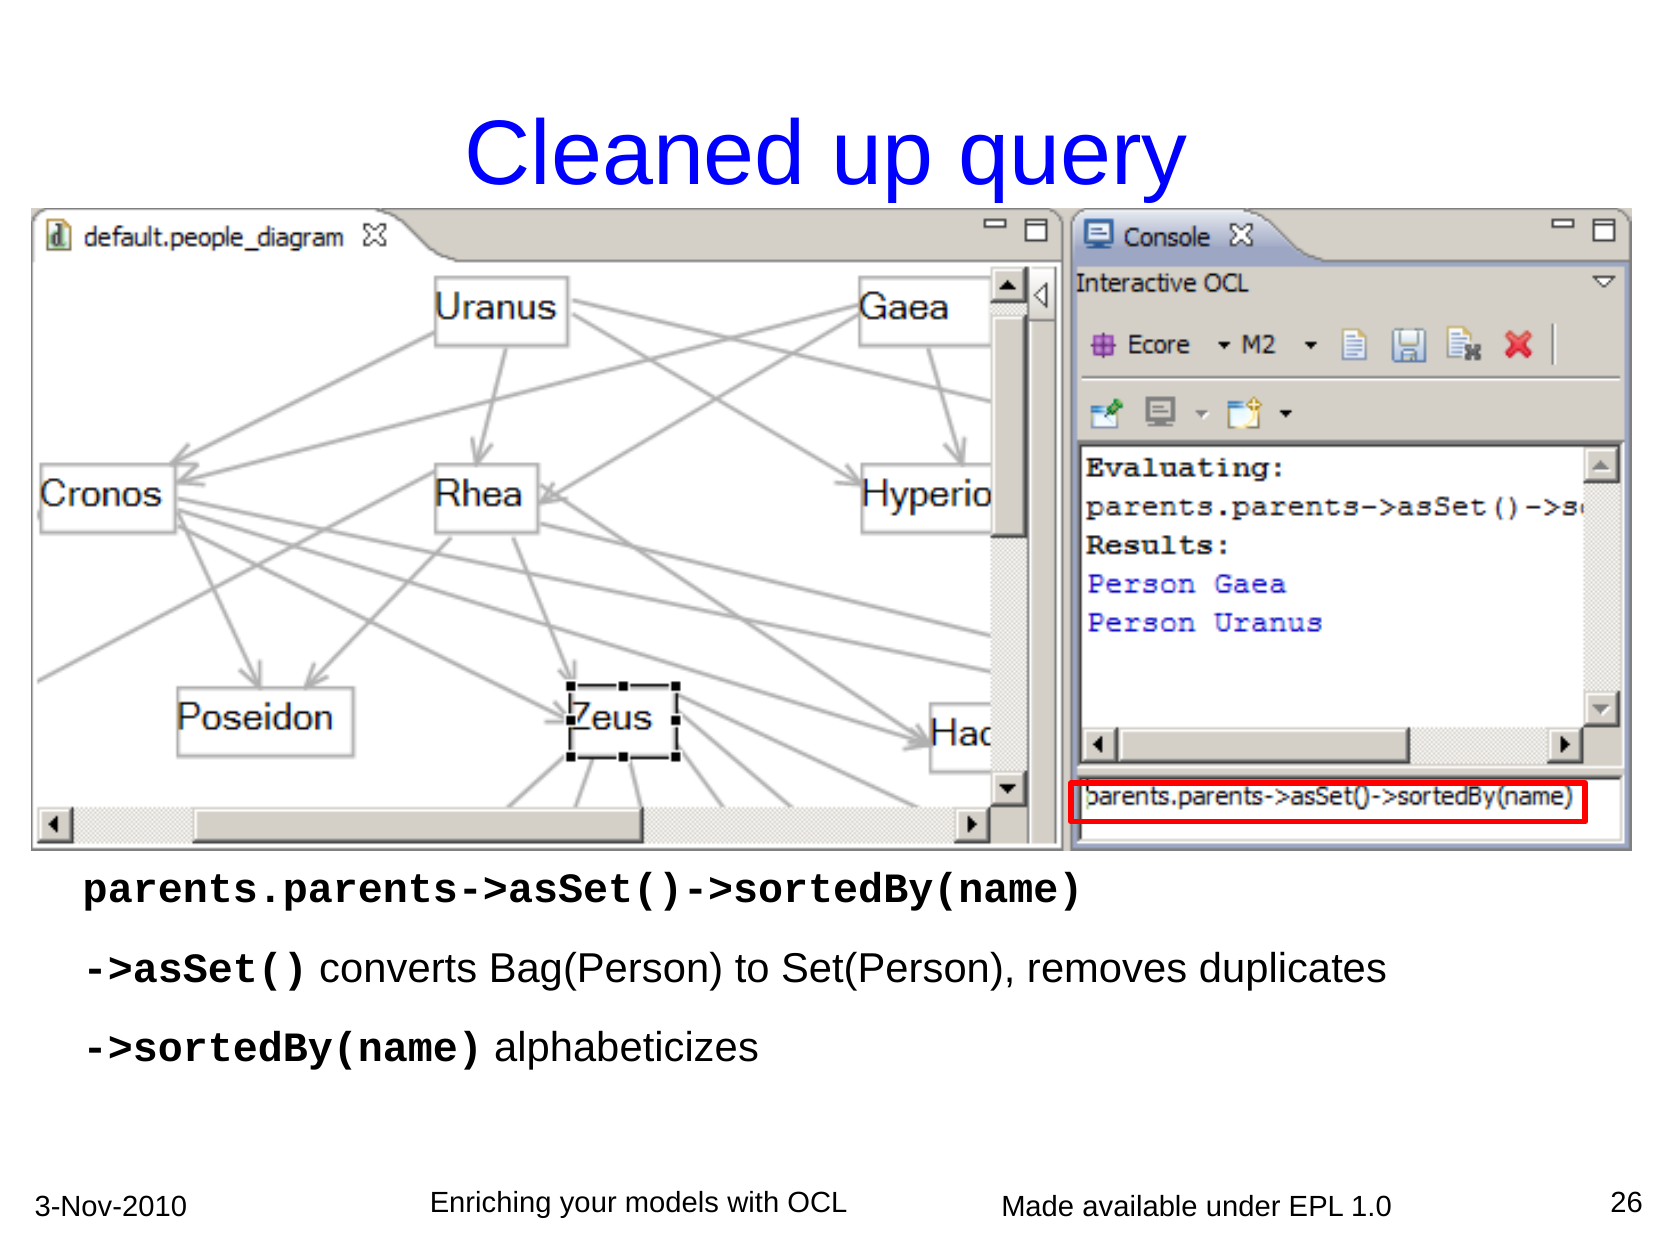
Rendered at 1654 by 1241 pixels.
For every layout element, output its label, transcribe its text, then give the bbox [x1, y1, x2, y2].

picture [31, 208, 1632, 851]
list parents.parents->asSet()->sortedBy(name) ->asSet() converts Bag(Person) to Set(Person), removes duplicates ->sortedBy(name) alphabeticizes [82, 867, 1571, 1094]
title Cleaned up query [82, 49, 1571, 208]
